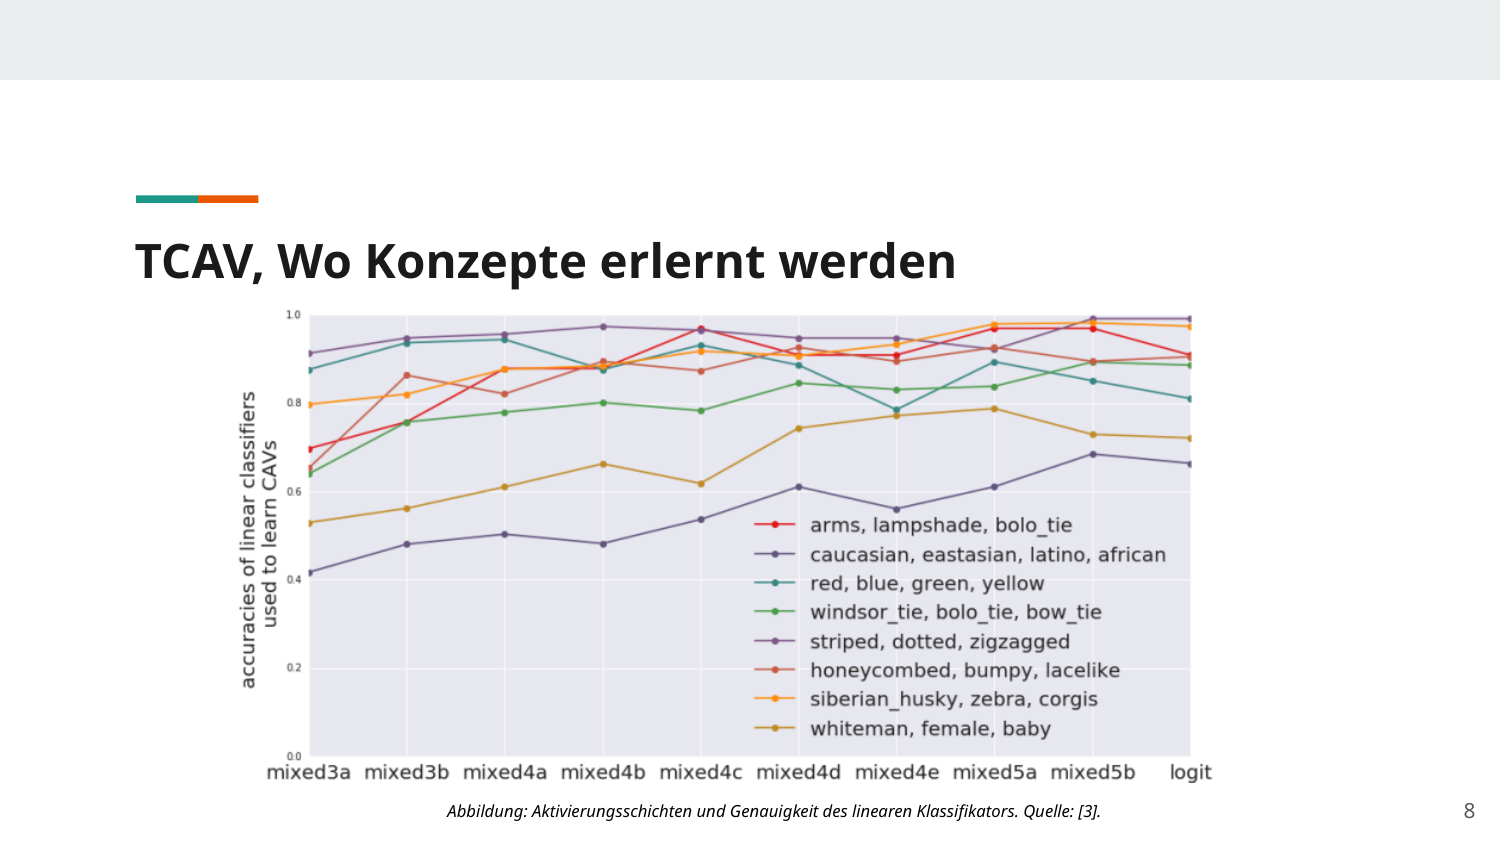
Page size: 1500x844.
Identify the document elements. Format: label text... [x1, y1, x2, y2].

slide_number <number> [1400, 779, 1491, 844]
text_box Abbildung: Aktivierungsschichten und Genauigkeit des linearen Klassifikators. Quelle: [3]. [432, 786, 1192, 837]
title TCAV, Wo Konzepte erlernt werden [119, 216, 1381, 305]
picture [171, 298, 1317, 804]
